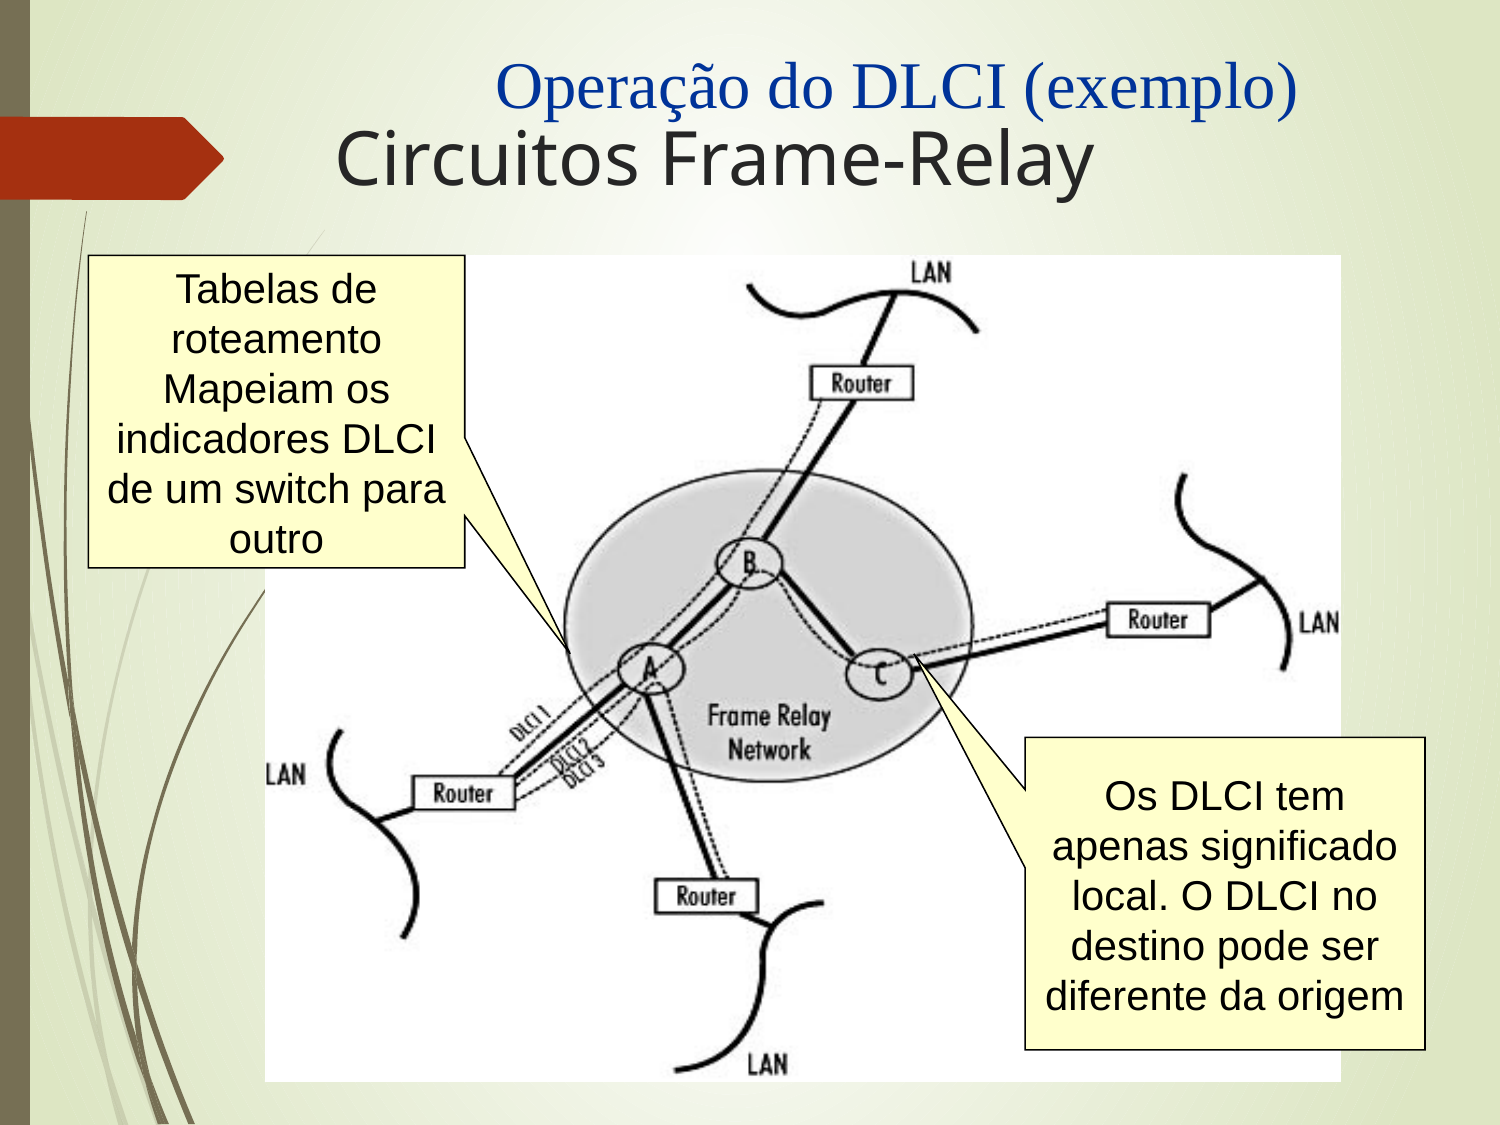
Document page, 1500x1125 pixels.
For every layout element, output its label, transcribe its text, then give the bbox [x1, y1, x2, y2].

picture [265, 255, 1341, 1082]
text_box Tabelas de roteamento Mapeiam os indicadores DLCI de um switch para outro [88, 255, 571, 654]
title Circuitos Frame-Relay [319, 102, 1400, 313]
text_box Os DLCI tem apenas significado local. O DLCI no destino pode ser diferente da origem [913, 653, 1426, 1050]
text_box Operação do DLCI (exemplo) [430, 42, 1364, 137]
